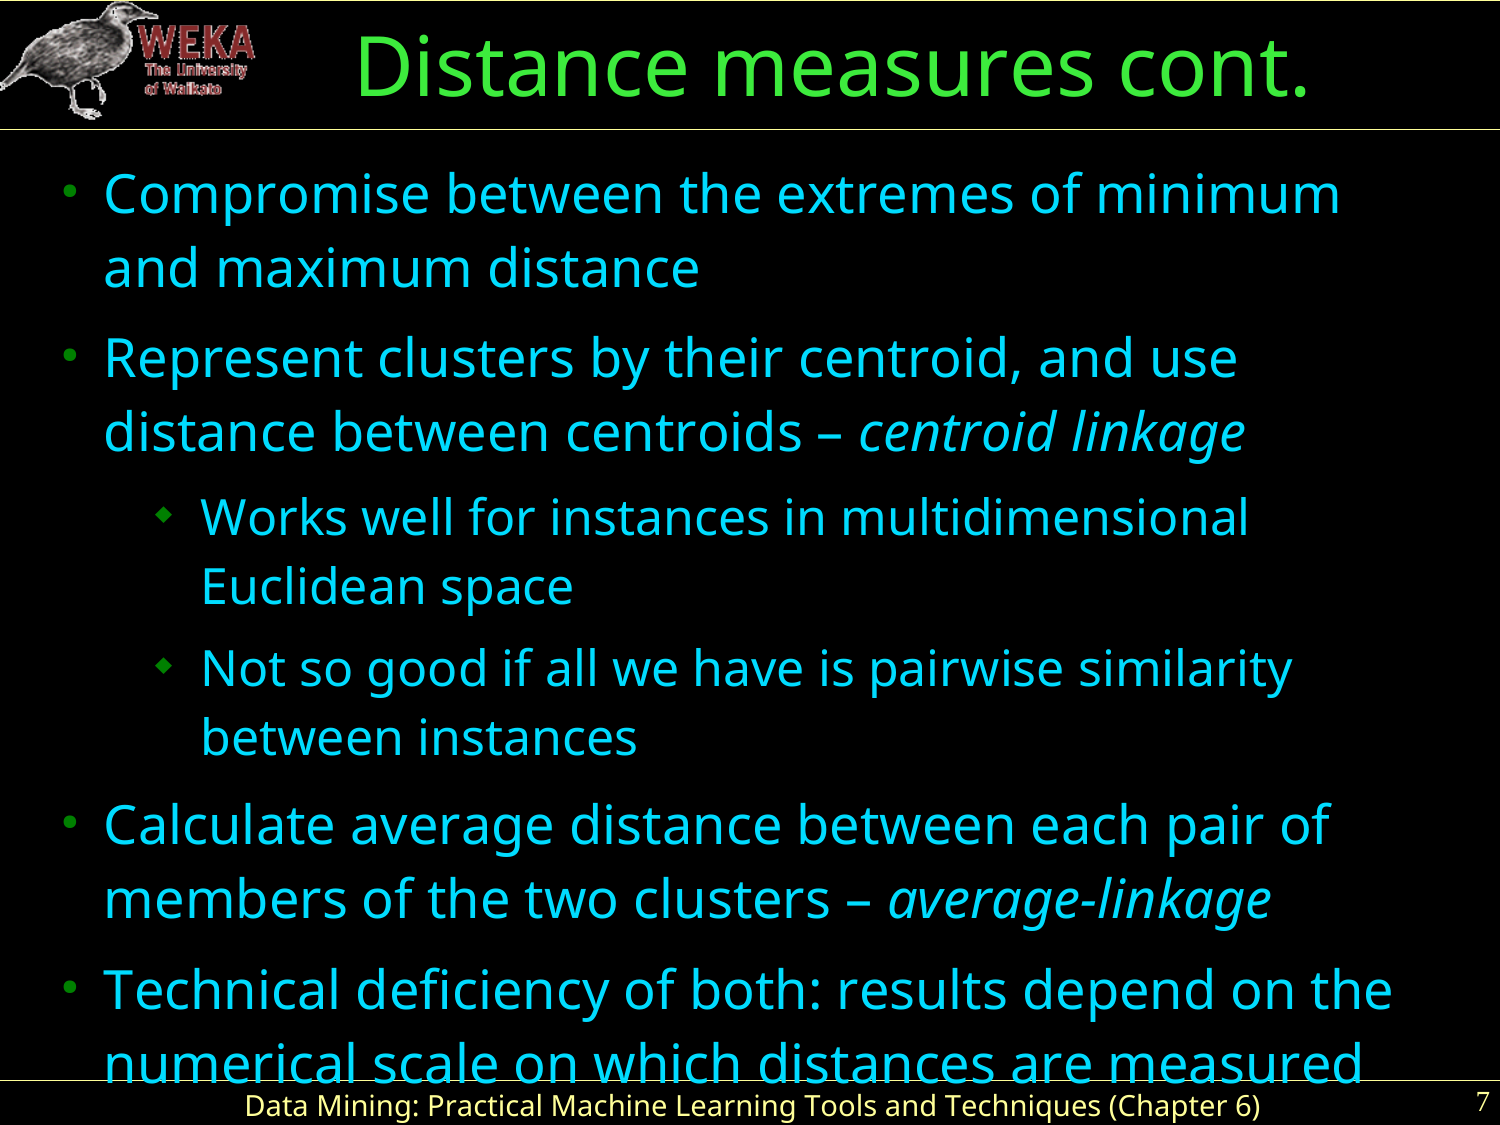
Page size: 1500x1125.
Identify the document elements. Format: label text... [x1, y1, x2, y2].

title Distance measures cont. [353, 0, 1429, 159]
picture [0, 1, 266, 129]
list Compromise between the extremes of minimum and maximum distance Represent clusters by their centroid, and use distance between centroids – centroid linkage Works well for instances in multidimensional Euclidean space Not so good if all we have is pairwise similarity between instances Calculate average distance between each pair of members of the two clusters – average-linkage Technical deficiency of both: results depend on the numerical scale on which distances are measured [61, 155, 1412, 1071]
